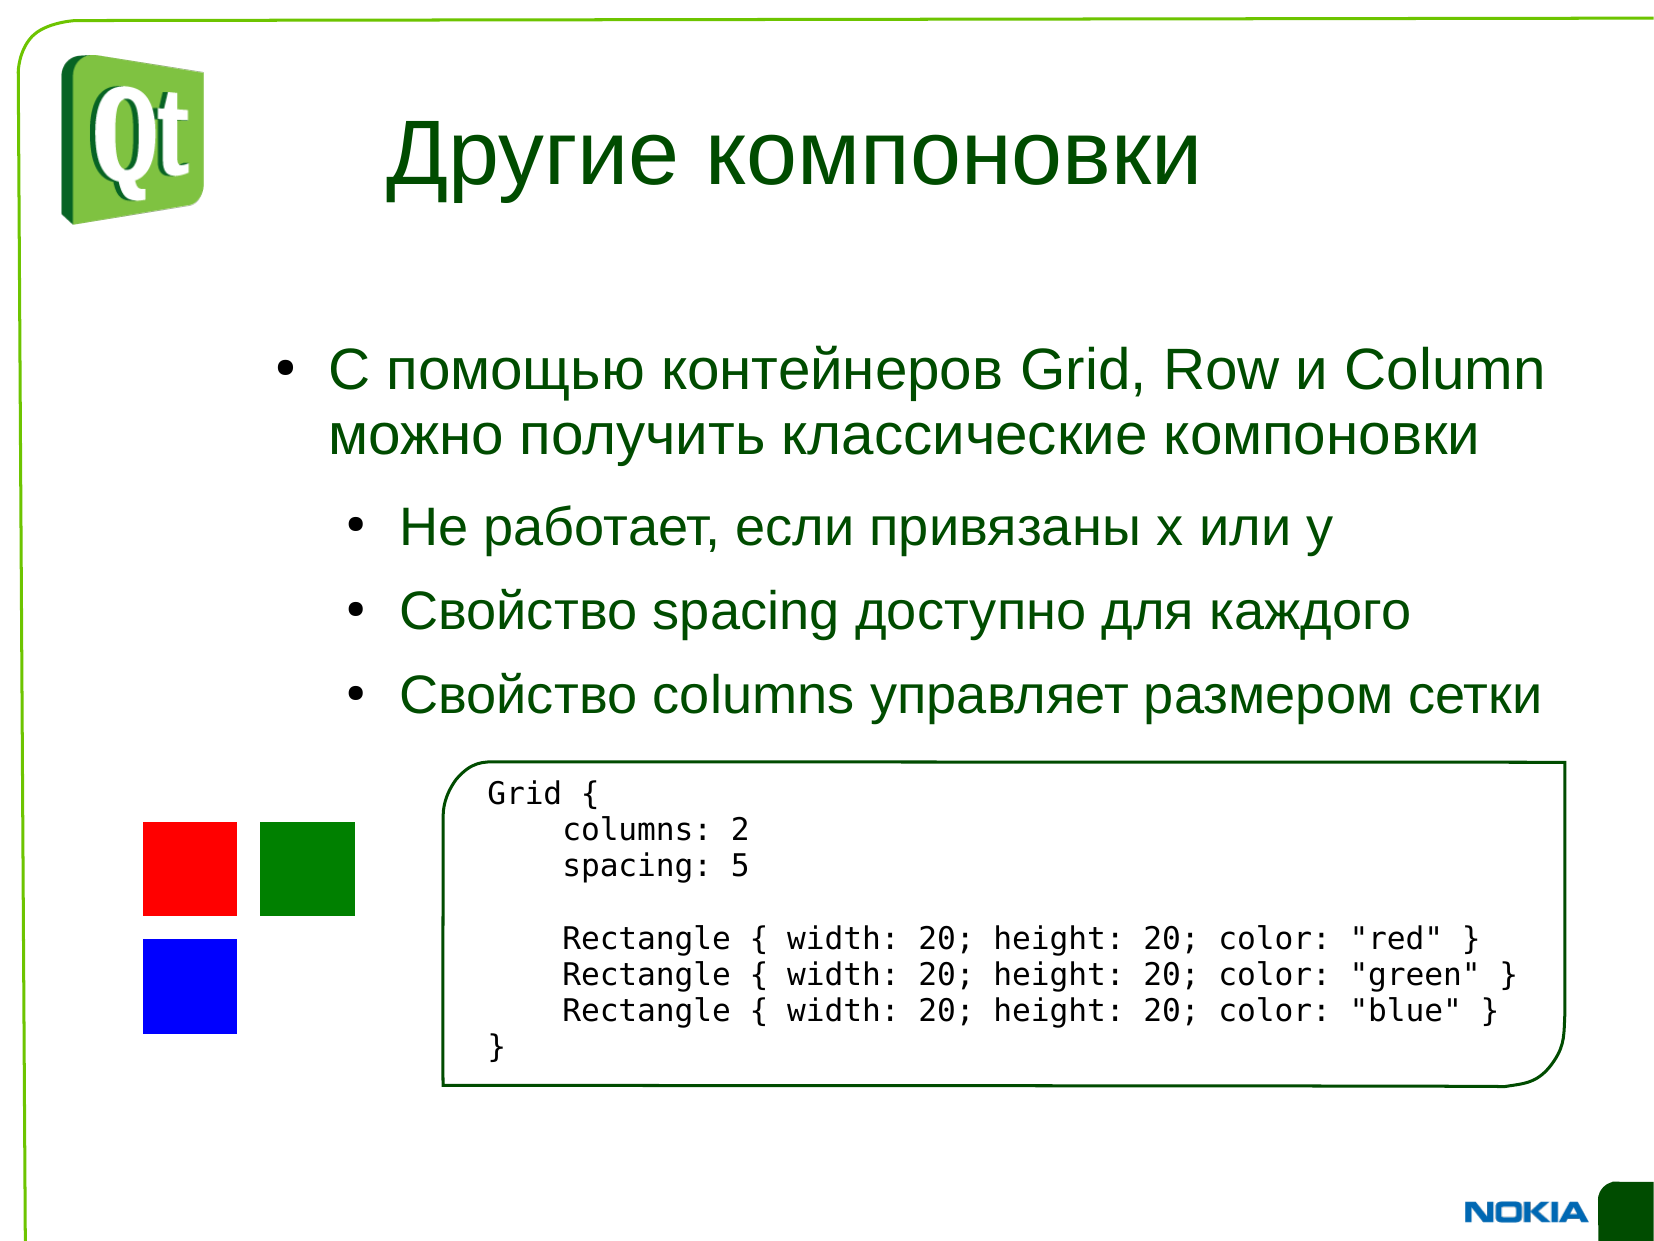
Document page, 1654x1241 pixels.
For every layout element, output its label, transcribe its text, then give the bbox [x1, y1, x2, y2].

text_box Grid { columns: 2 spacing: 5 Rectangle { width: 20; height: 20; color: "red" } Rectangle { width: 20; height: 20; color: "green" } Rectangle { width: 20; height: 20; color: "blue" } } [472, 767, 1563, 1085]
title Другие компоновки [257, 56, 1333, 250]
list С помощью контейнеров Grid, Row и Column можно получить классические компоновки Не работает, если привязаны x или y Свойство spacing доступно для каждого Свойство columns управляет размером сетки [257, 336, 1577, 1141]
picture [1465, 1201, 1589, 1223]
text_box Grid { columns: 2 spacing: 5 Rectangle { width: 20; height: 20; color: "red" } Rectangle { width: 20; height: 20; color: "green" } Rectangle { width: 20; height: 20; color: "blue" } } [472, 1043, 1565, 1093]
picture [143, 822, 355, 1034]
picture [61, 55, 204, 225]
